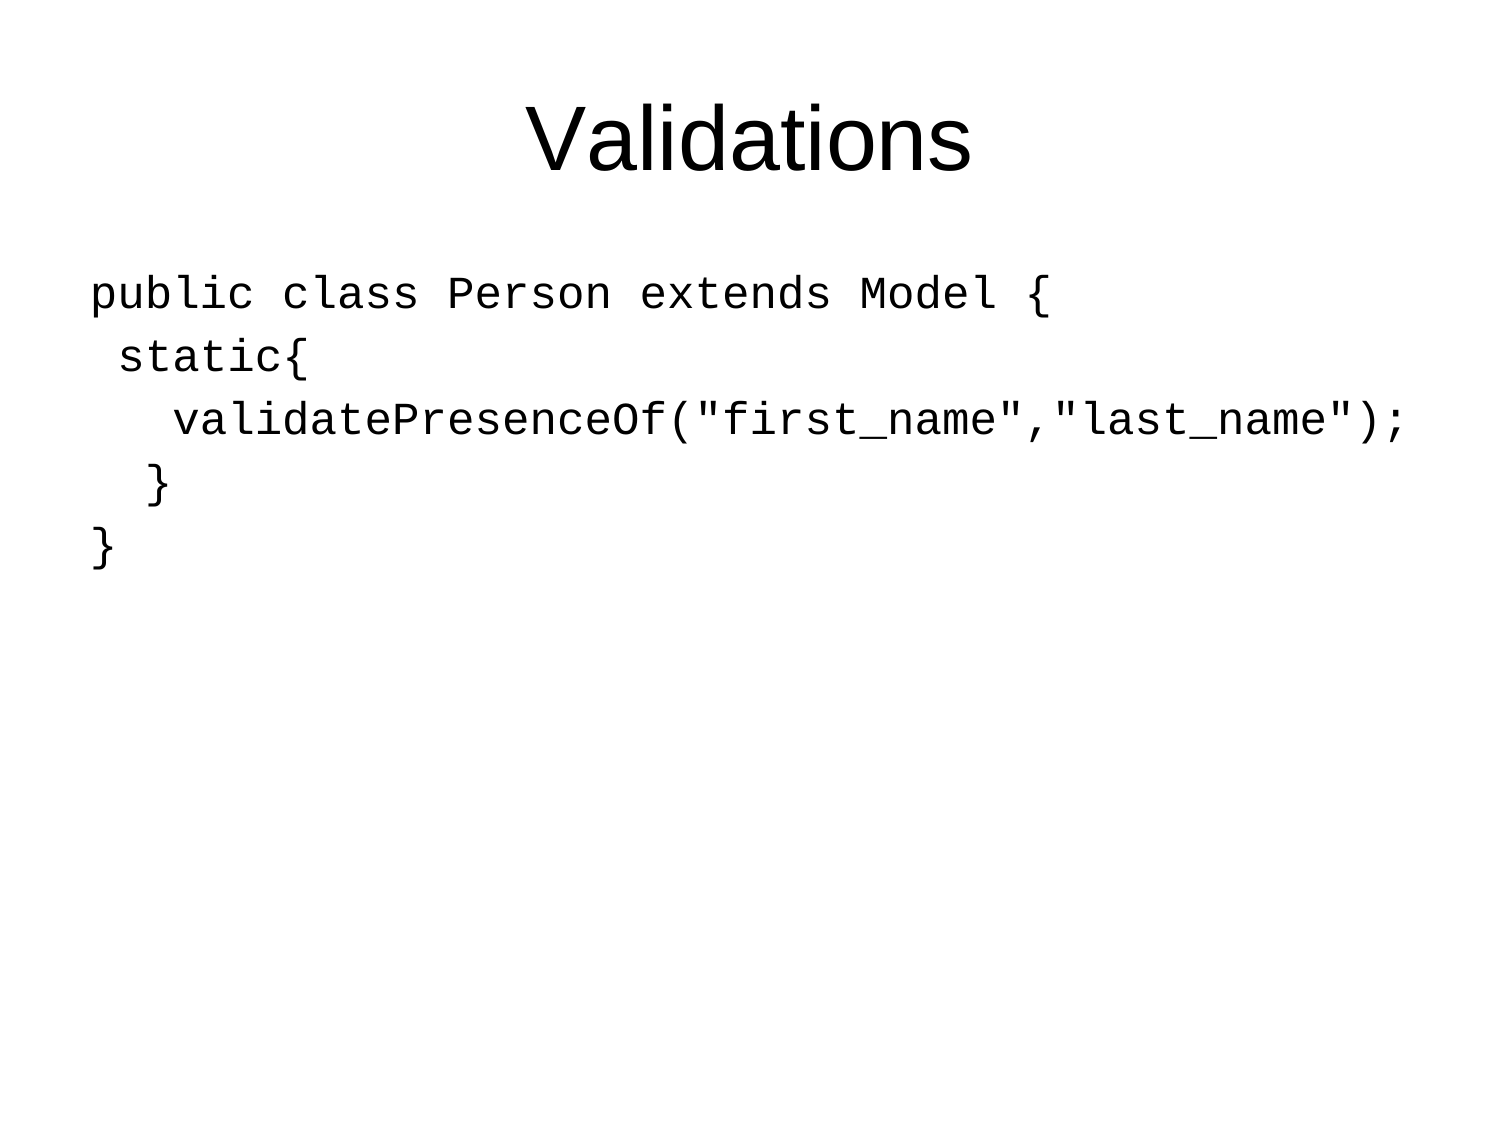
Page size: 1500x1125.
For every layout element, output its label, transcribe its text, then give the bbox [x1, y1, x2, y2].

list public class Person extends Model { static{ validatePresenceOf("first_name","last_name"); } } [75, 262, 1426, 1005]
title Validations [75, 45, 1426, 233]
